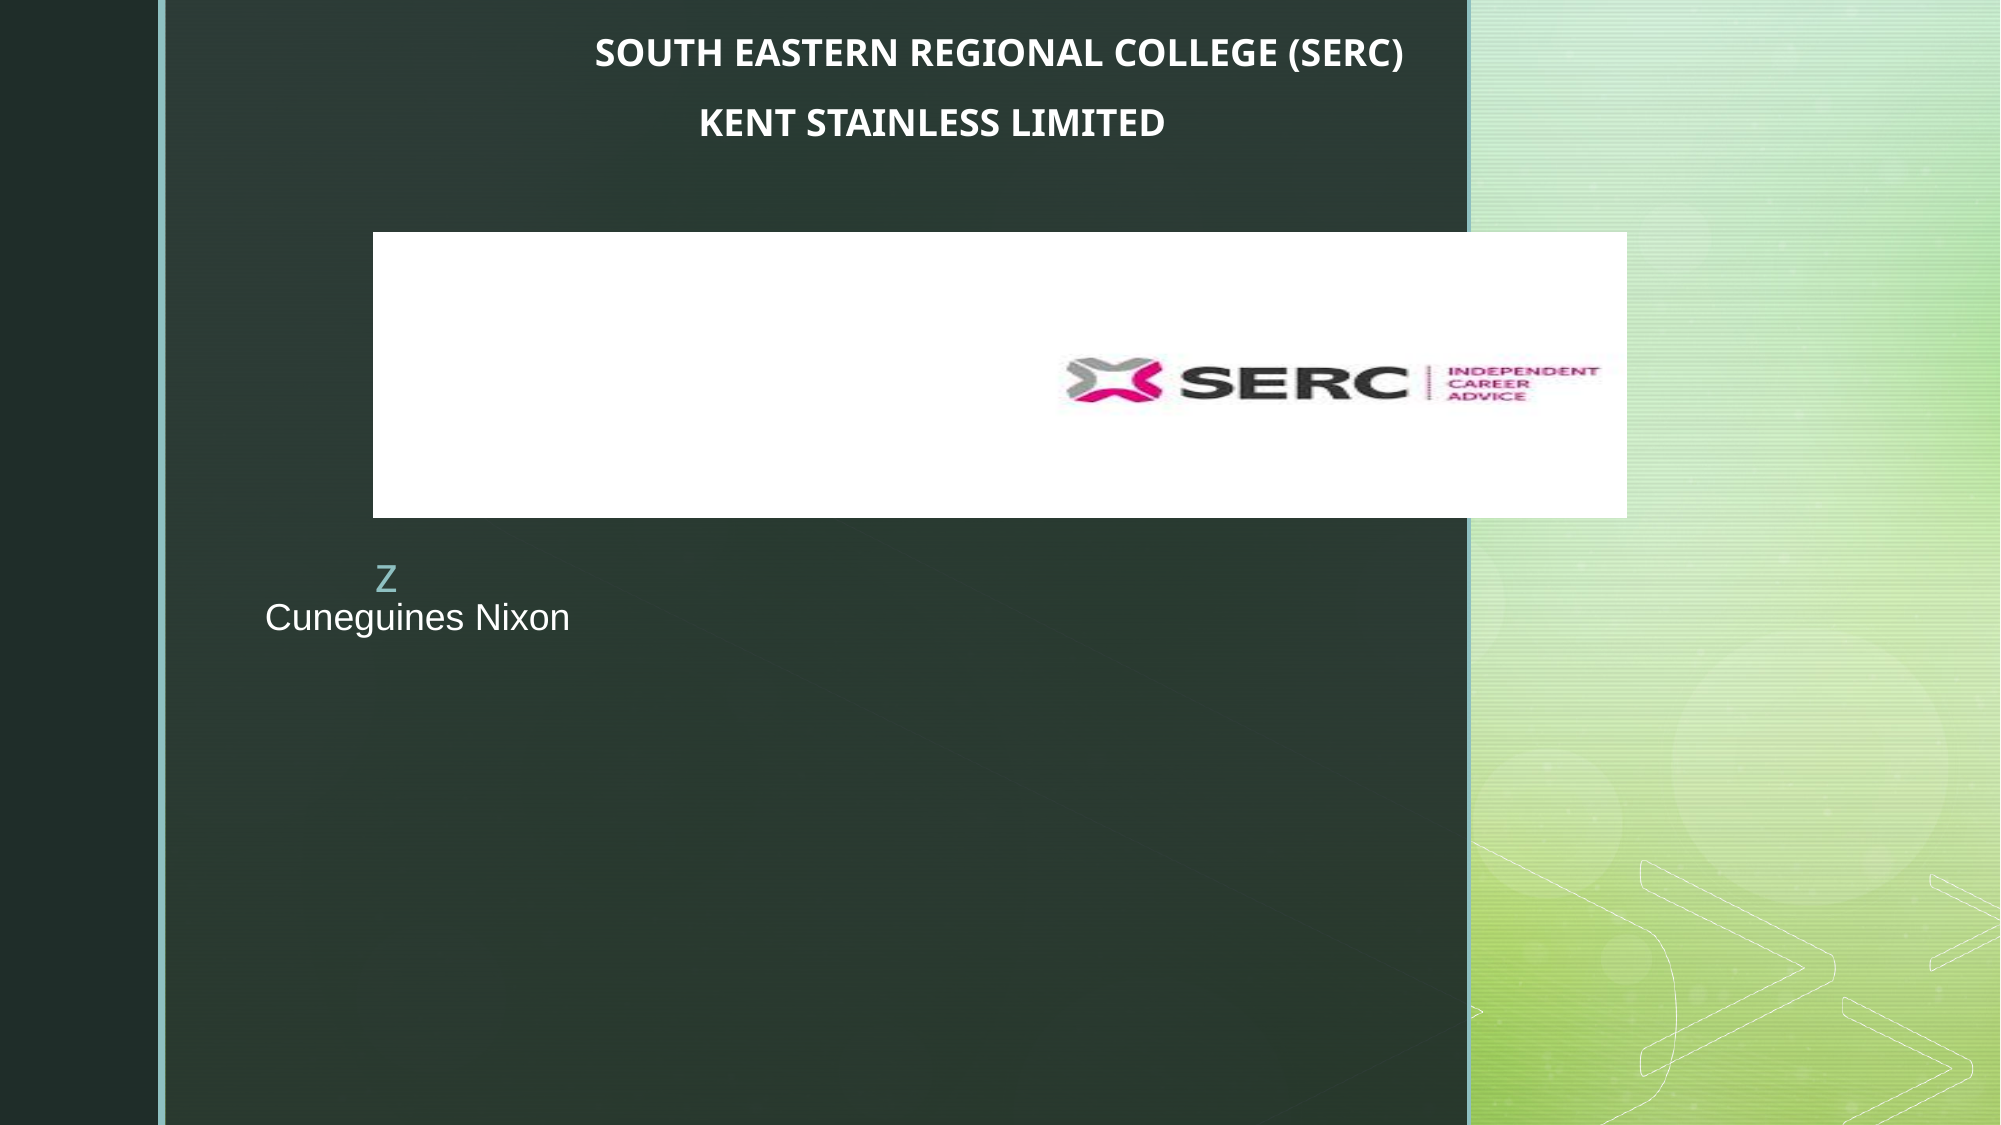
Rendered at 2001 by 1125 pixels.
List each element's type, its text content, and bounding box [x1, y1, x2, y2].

text_box SOUTH EASTERN REGIONAL COLLEGE (SERC) [499, 21, 1501, 128]
text_box KENT STAINLESS LIMITED [683, 91, 1684, 153]
subtitle Cuneguines Nixon [249, 576, 1750, 848]
picture [373, 232, 1627, 518]
